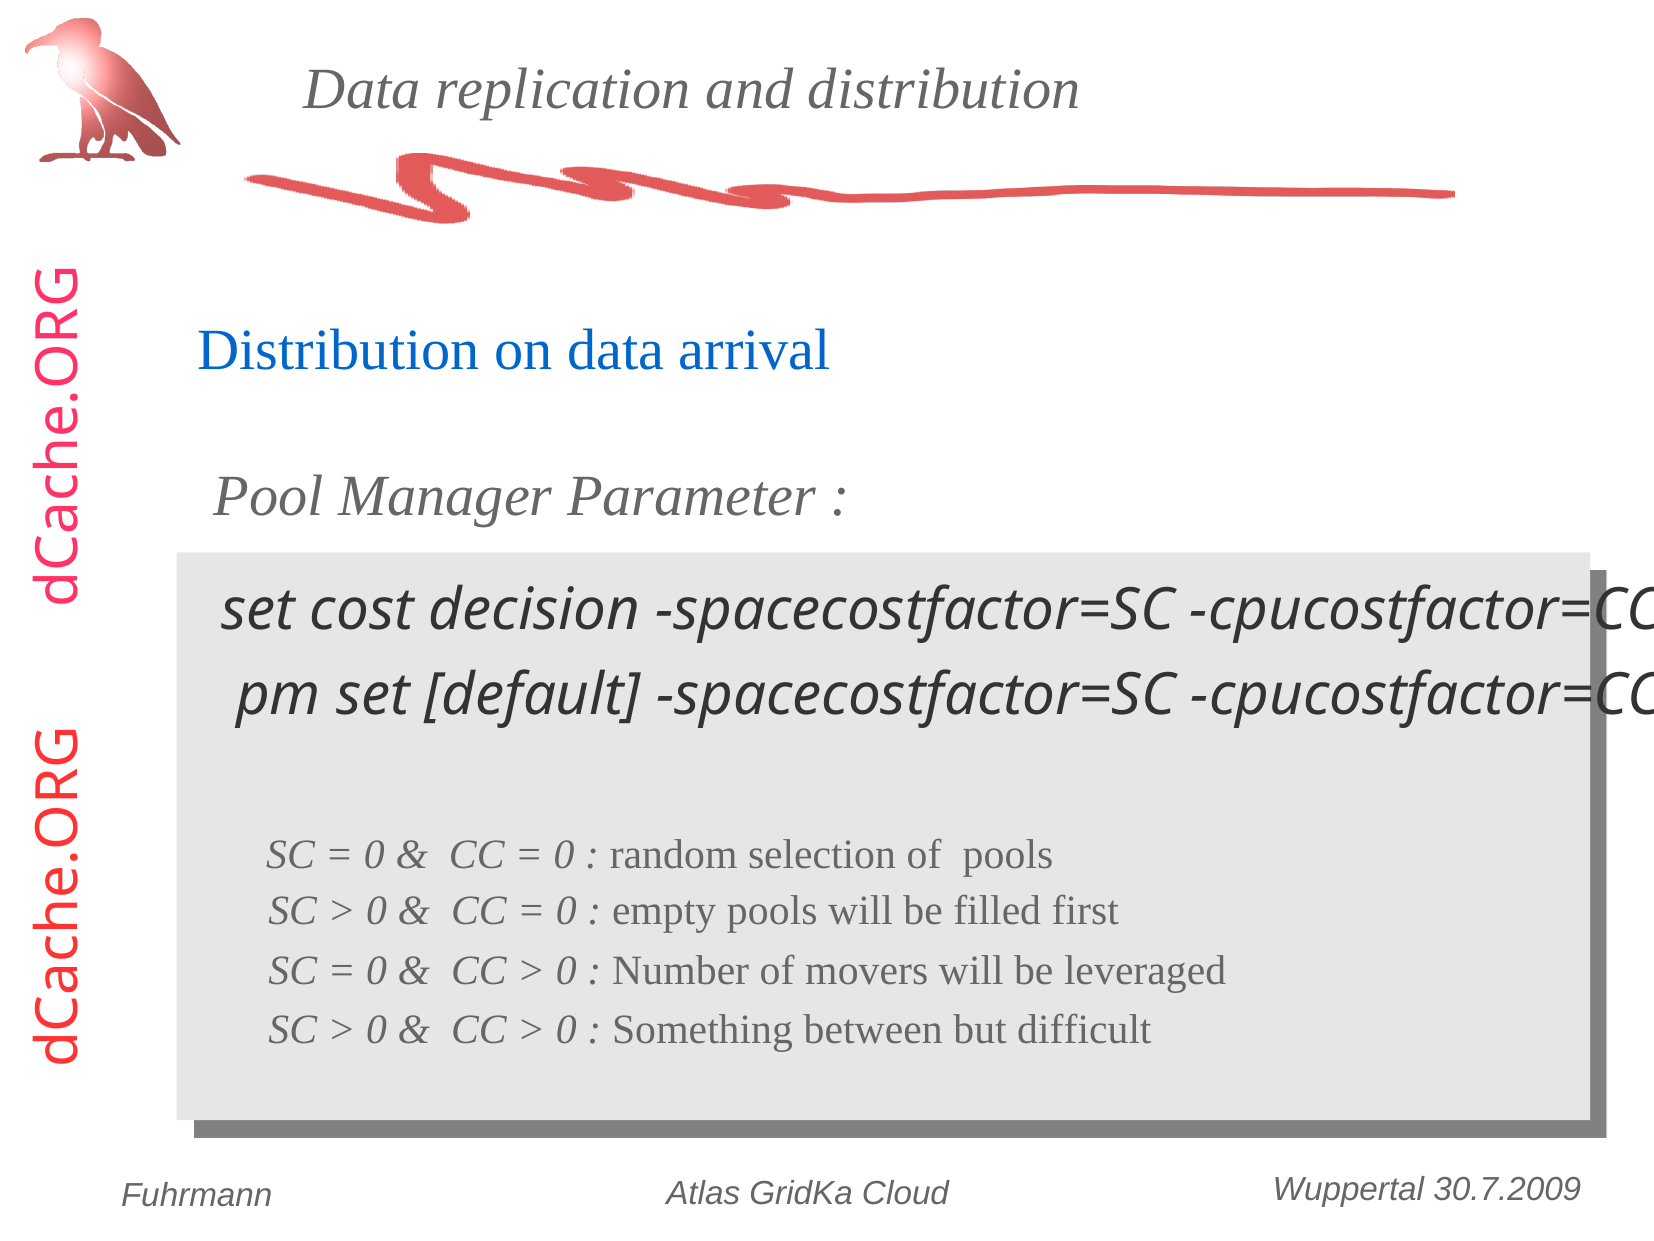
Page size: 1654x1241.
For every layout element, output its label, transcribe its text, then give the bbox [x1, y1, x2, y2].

text_box SC = 0 & CC = 0 : random selection of pools [251, 824, 1069, 888]
text_box pm set [default] -spacecostfactor=SC -cpucostfactor=CC [221, 645, 1473, 726]
text_box Distribution on data arrival [182, 310, 847, 393]
text_box SC = 0 & CC > 0 : Number of movers will be leveraged [253, 939, 1242, 1003]
text_box SC > 0 & CC = 0 : empty pools will be filled first [253, 880, 1135, 939]
text_box [176, 552, 1591, 1121]
text_box Data replication and distribution [289, 49, 1094, 132]
text_box SC > 0 & CC > 0 : Something between but difficult [253, 998, 1167, 1062]
text_box Pool Manager Parameter : [199, 456, 866, 538]
text_box set cost decision -spacecostfactor=SC -cpucostfactor=CC [206, 559, 1481, 641]
